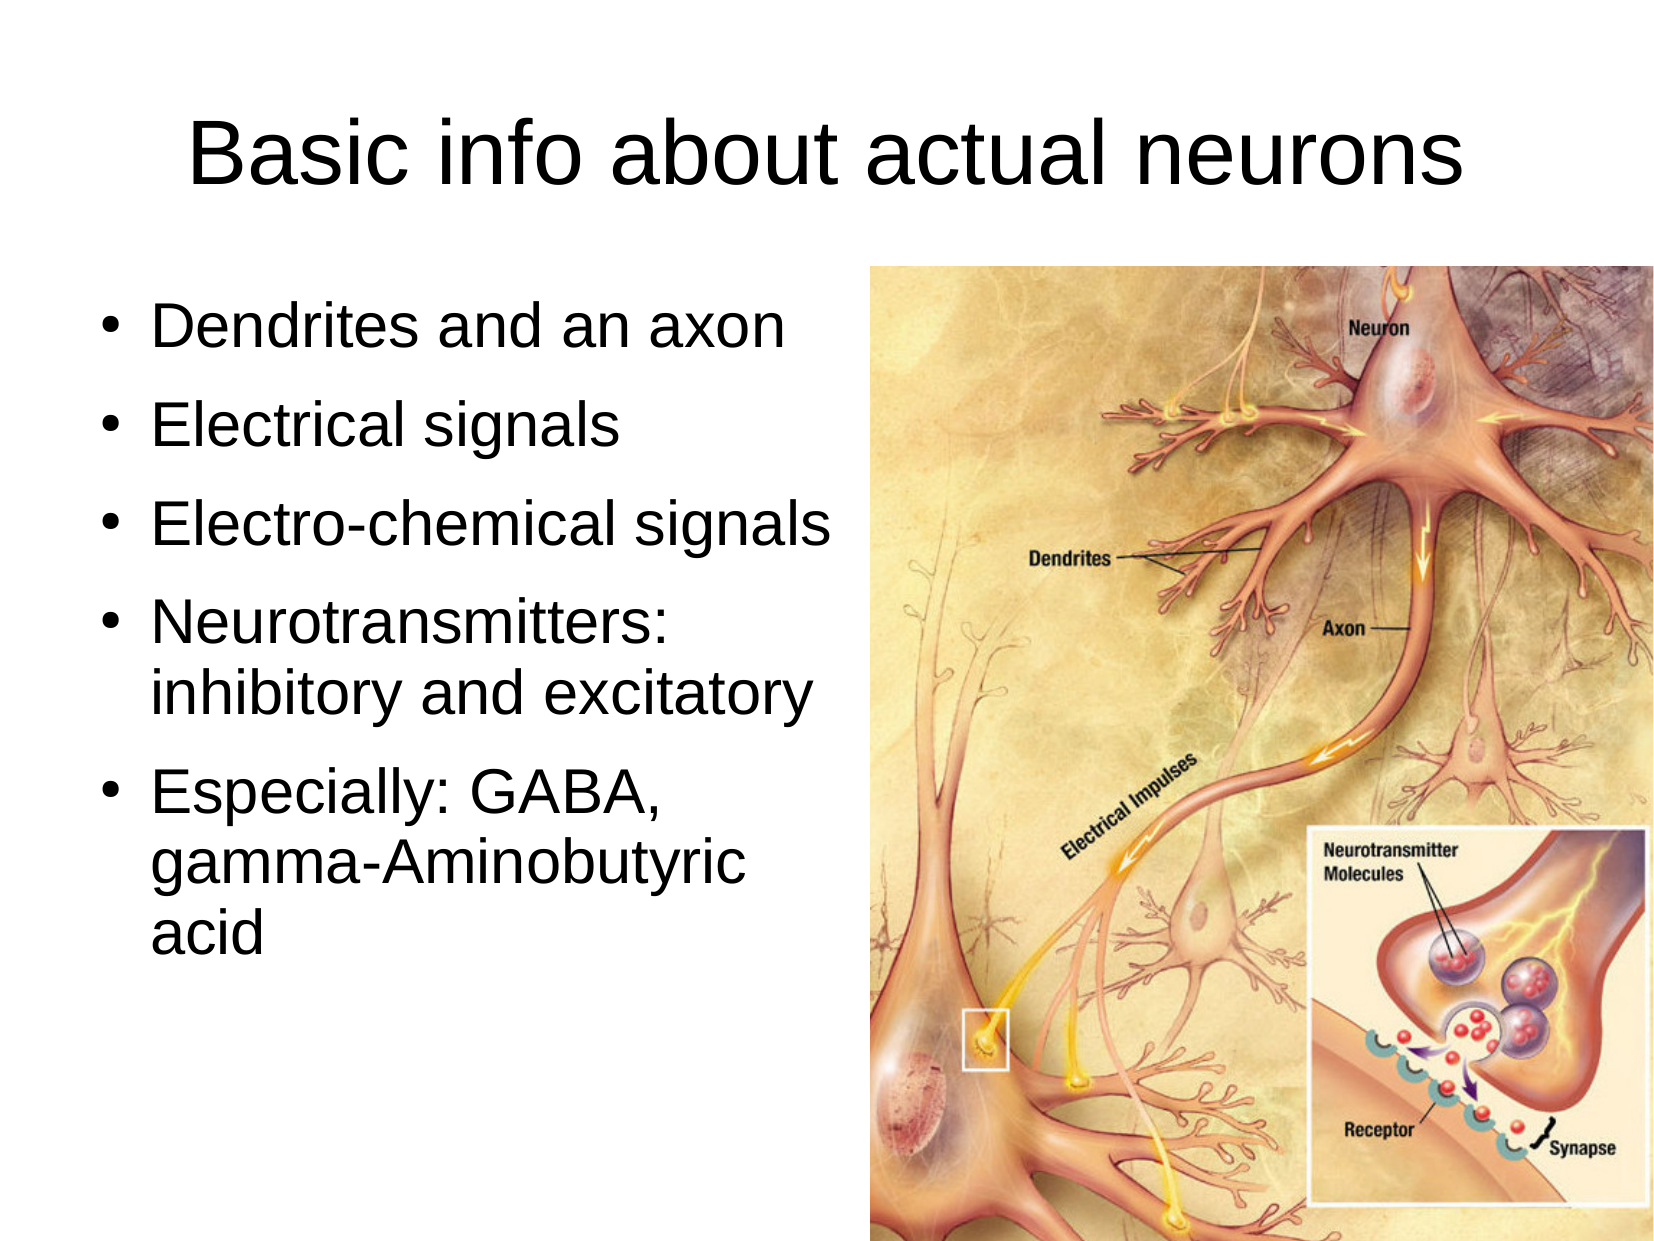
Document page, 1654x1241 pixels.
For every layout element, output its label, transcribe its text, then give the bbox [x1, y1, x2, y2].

title Basic info about actual neurons [82, 49, 1571, 257]
picture [870, 266, 1654, 1241]
list Dendrites and an axon Electrical signals Electro-chemical signals Neurotransmitters: inhibitory and excitatory Especially: GABA, gamma-Aminobutyric acid [82, 290, 841, 1010]
